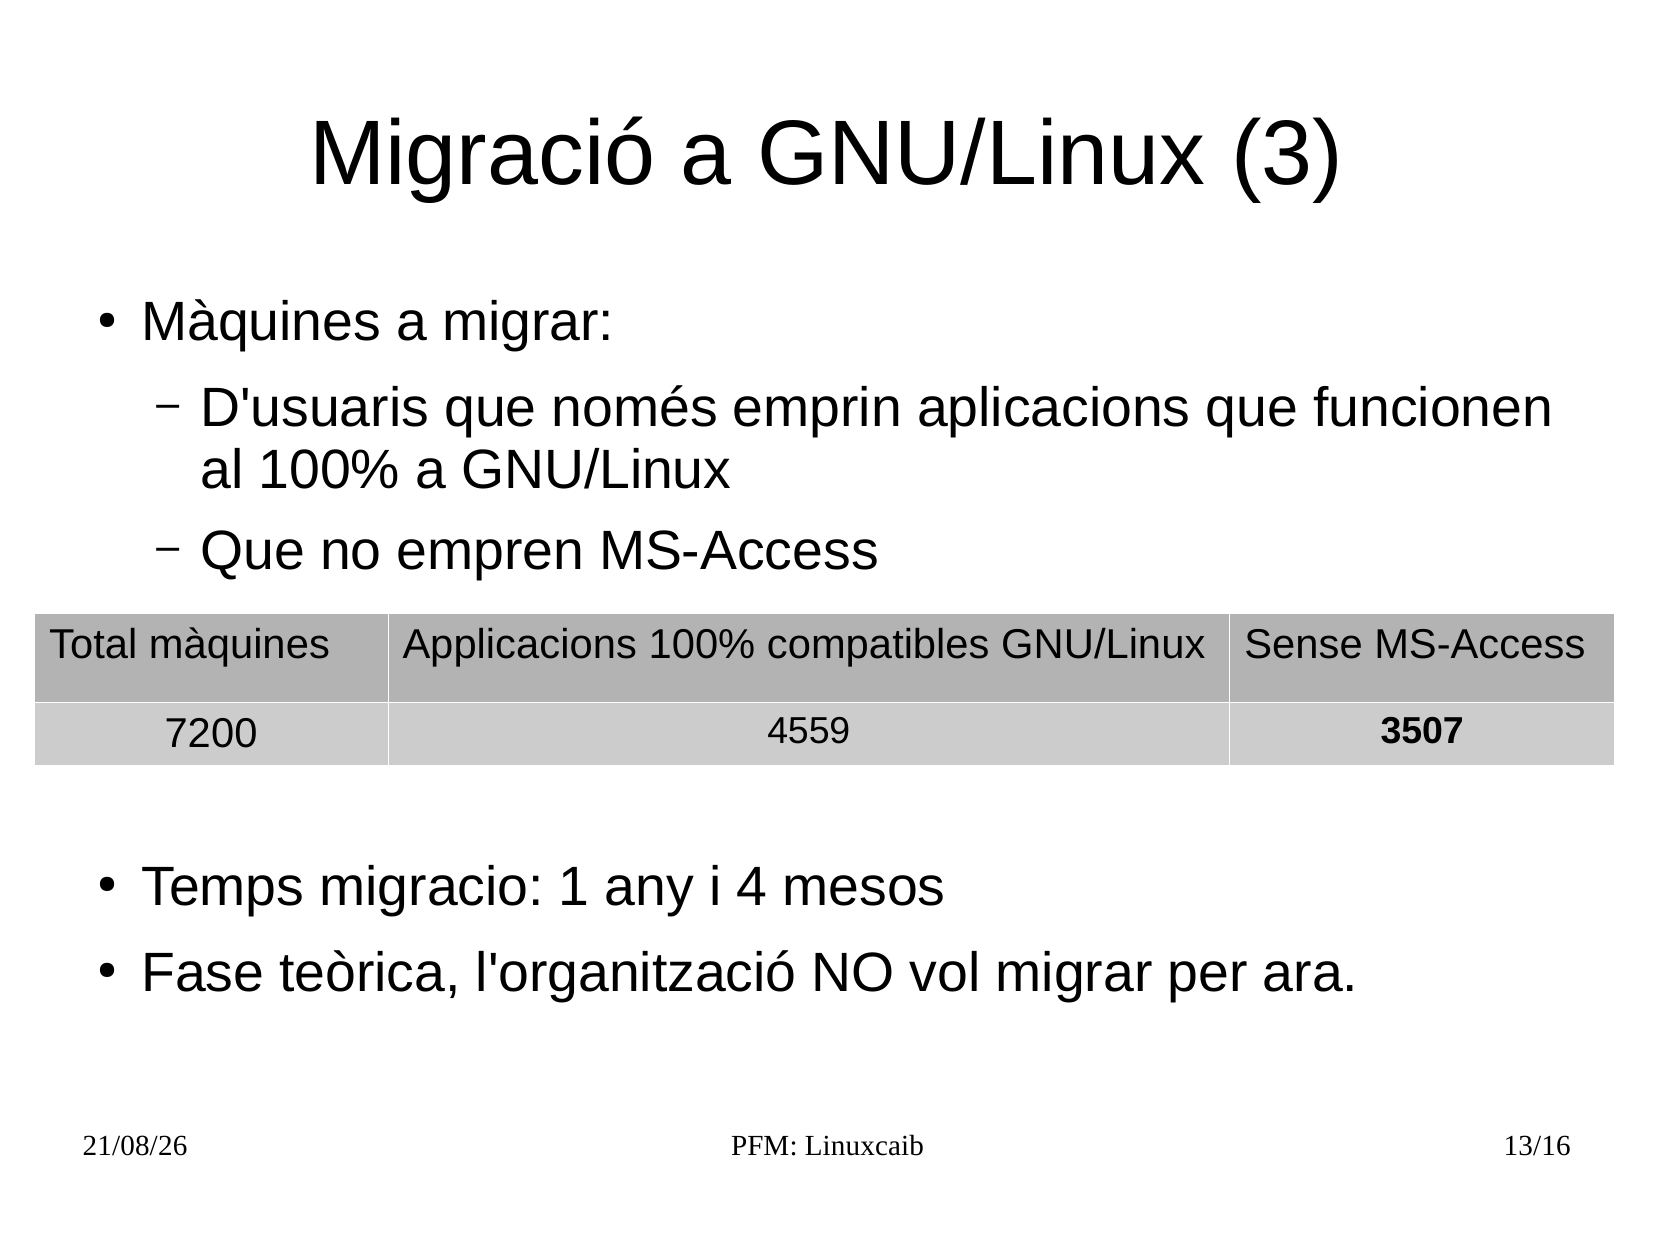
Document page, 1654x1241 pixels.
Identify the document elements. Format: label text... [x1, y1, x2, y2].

title Migració a GNU/Linux (3) [82, 49, 1571, 257]
table_cell 4559 [389, 703, 1229, 765]
list Màquines a migrar: D'usuaris que només emprin aplicacions que funcionen al 100% a GNU/Linux Que no empren MS-Access Temps migracio: 1 any i 4 mesos Fase teòrica, l'organització NO vol migrar per ara. [82, 290, 1571, 613]
list Màquines a migrar: D'usuaris que només emprin aplicacions que funcionen al 100% a GNU/Linux Que no empren MS-Access Temps migracio: 1 any i 4 mesos Fase teòrica, l'organització NO vol migrar per ara. [82, 766, 1571, 1010]
table_header Sense MS-Access [1230, 614, 1614, 702]
table_cell 3507 [1230, 703, 1614, 765]
table_header Total màquines [35, 614, 388, 702]
table_cell 7200 [35, 703, 388, 765]
table_header Applicacions 100% compatibles GNU/Linux [389, 614, 1229, 702]
